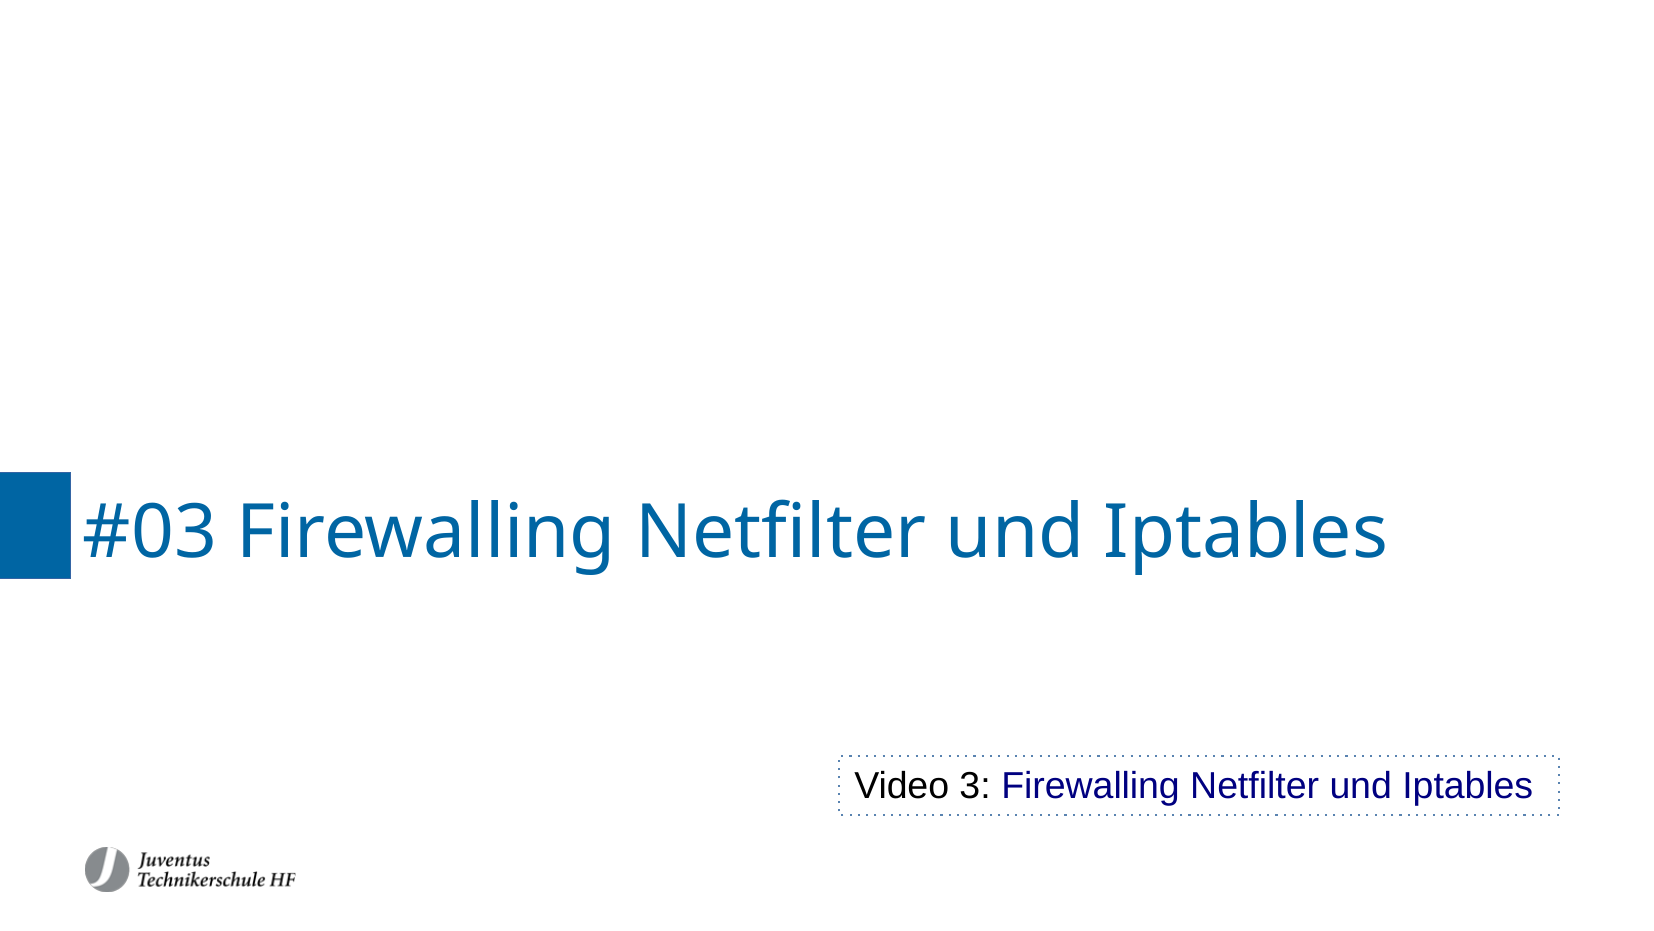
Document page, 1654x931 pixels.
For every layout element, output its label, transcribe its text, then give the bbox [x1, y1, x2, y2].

picture [85, 847, 296, 892]
title #03 Firewalling Netfilter und Iptables [82, 450, 1571, 606]
text_box Video 3: Firewalling Netfilter und Iptables [838, 756, 1560, 816]
